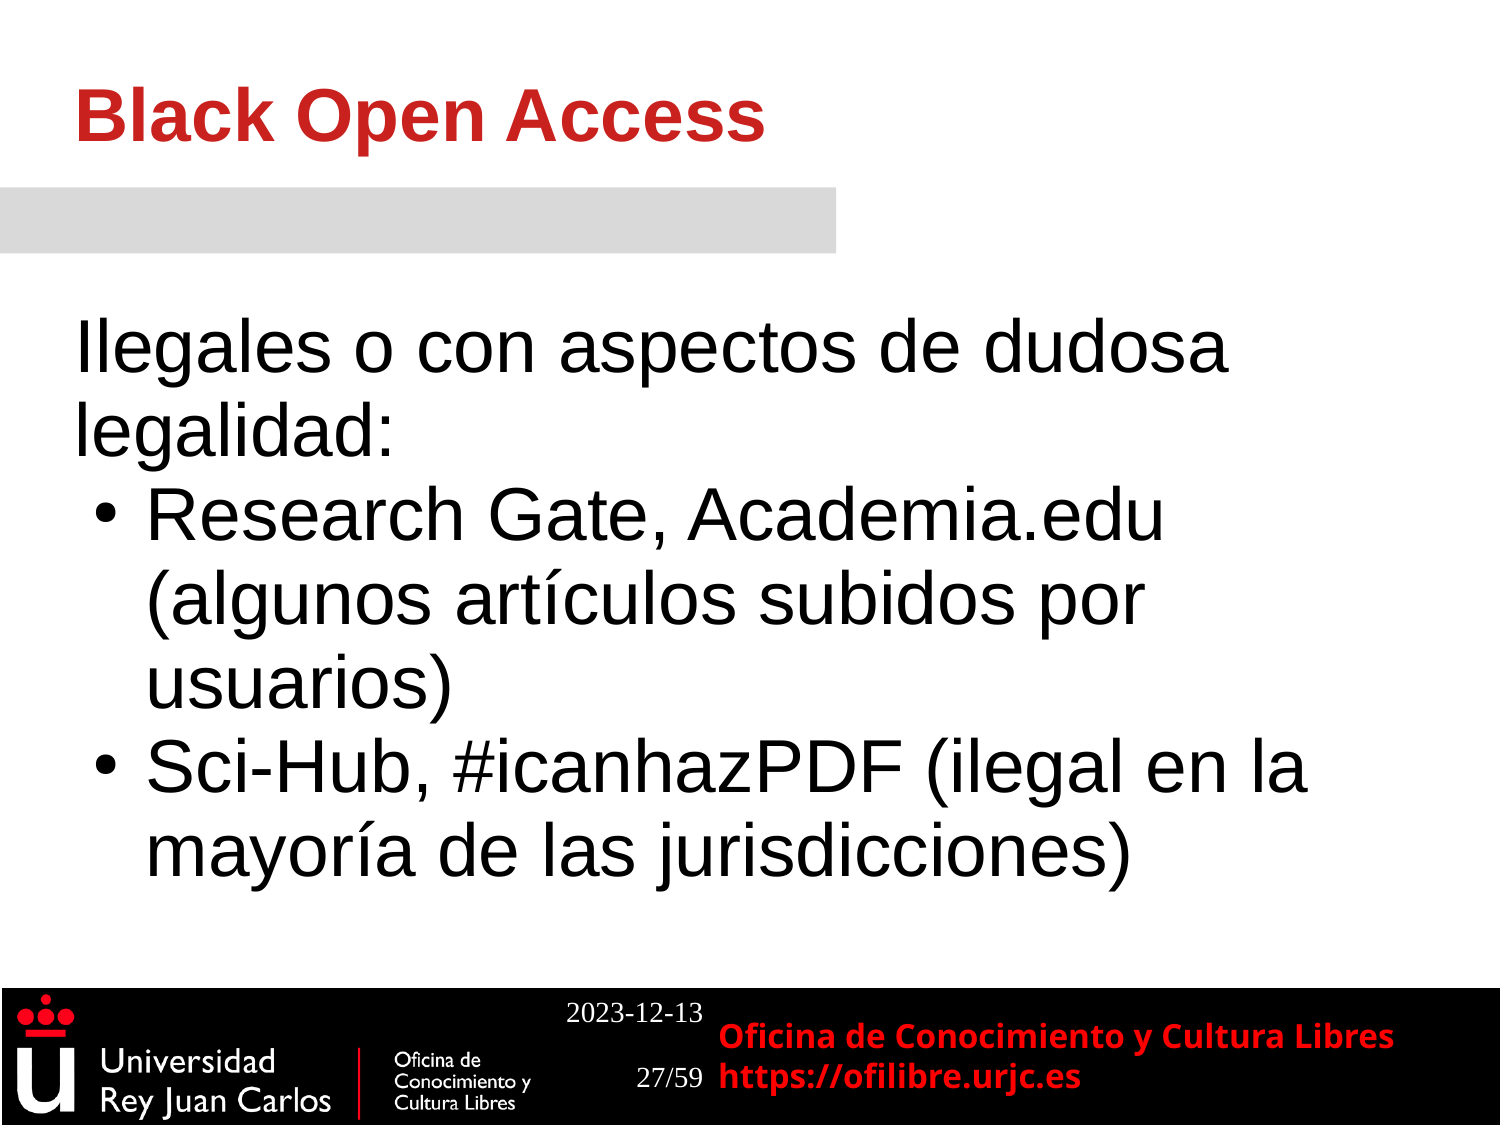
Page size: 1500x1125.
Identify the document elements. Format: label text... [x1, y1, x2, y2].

text_box Black Open Access [60, 66, 991, 249]
picture [17, 994, 531, 1120]
text_box Ilegales o con aspectos de dudosa legalidad: Research Gate, Academia.edu (algunos artículos subidos por usuarios) Sci-Hub, #icanhazPDF (ilegal en la mayoría de las jurisdicciones) [60, 297, 1463, 901]
title [75, 7, 1425, 196]
